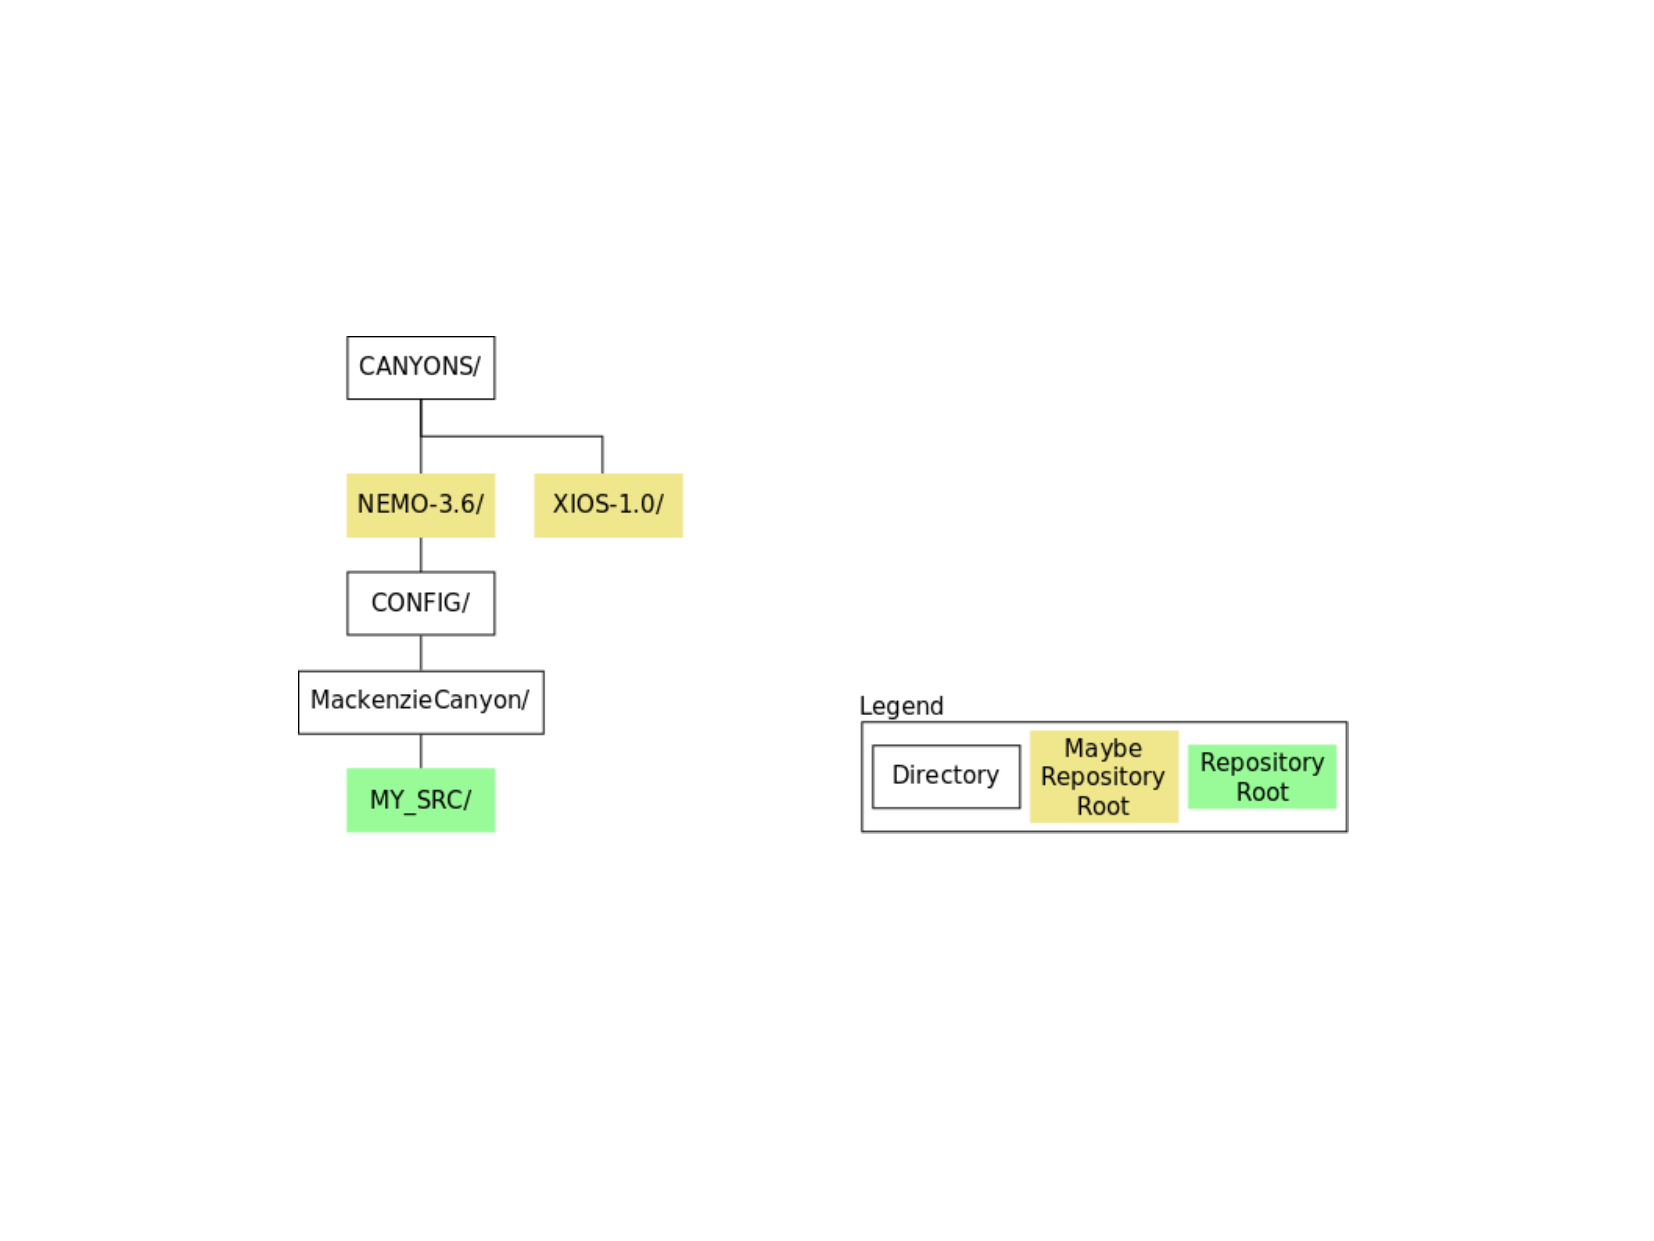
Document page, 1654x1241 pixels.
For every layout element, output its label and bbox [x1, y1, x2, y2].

picture [298, 336, 1349, 834]
